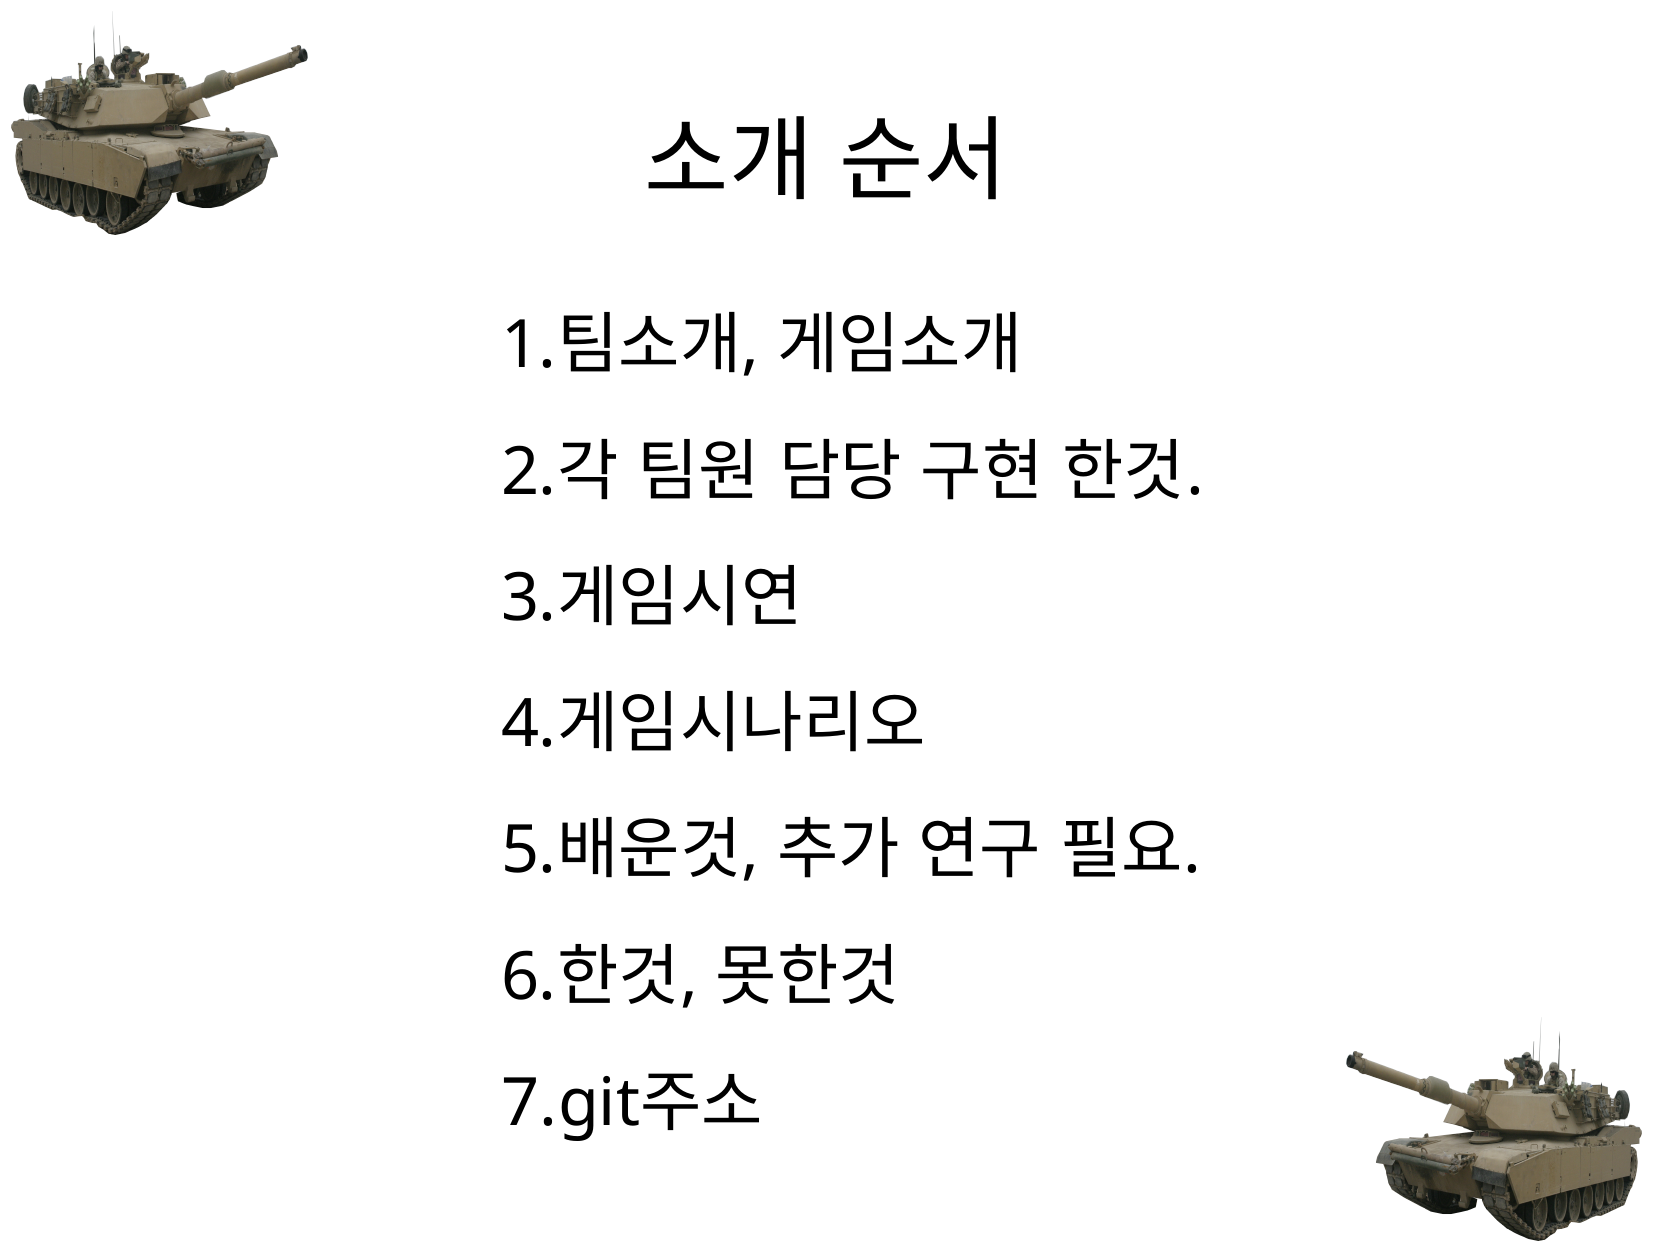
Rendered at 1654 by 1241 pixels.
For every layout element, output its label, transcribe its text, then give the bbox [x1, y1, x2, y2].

title 소개 순서 [82, 49, 1571, 257]
list 팀소개, 게임소개 각 팀원 담당 구현 한것. 게임시연 게임시나리오 배운것, 추가 연구 필요. 한것, 못한것 git주소 [484, 290, 1241, 1109]
picture [1346, 1017, 1642, 1241]
picture [11, 11, 308, 235]
